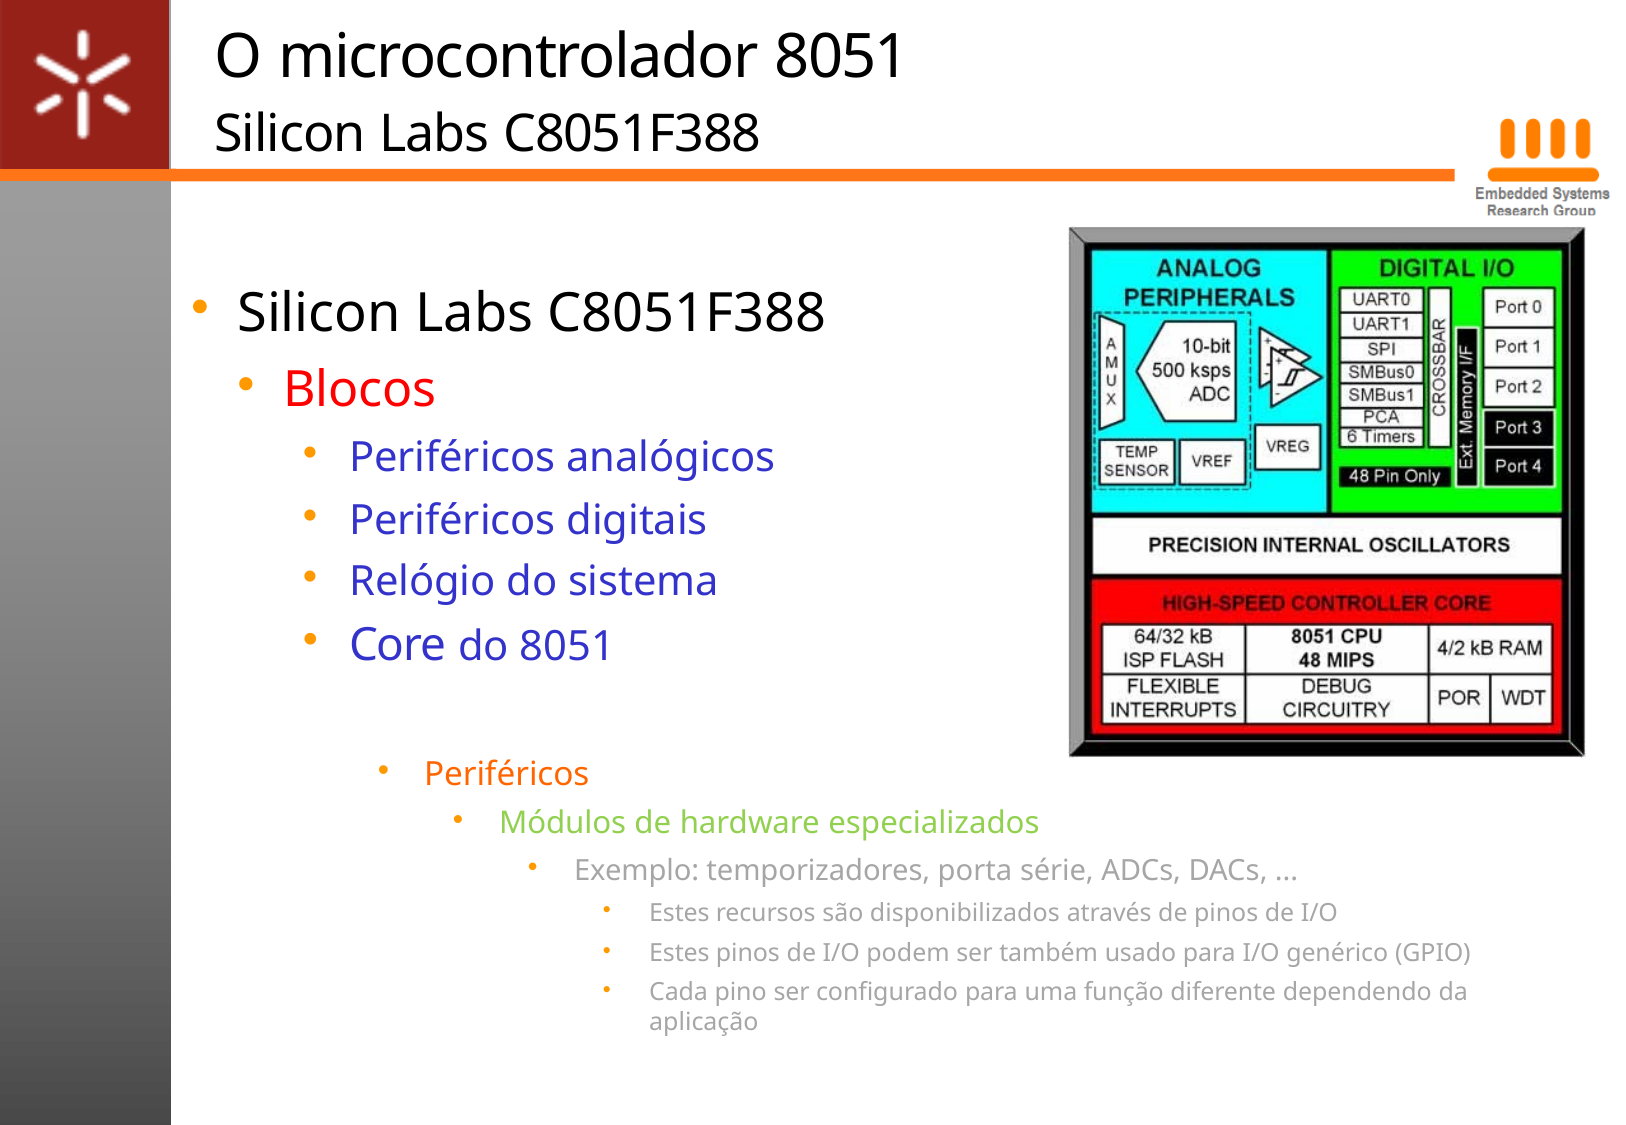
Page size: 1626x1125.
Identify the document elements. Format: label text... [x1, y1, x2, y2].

title O microcontrolador 8051 Silicon Labs C8051F388 [212, 16, 998, 234]
picture [0, 0, 171, 169]
picture [0, 181, 171, 1125]
picture [1475, 118, 1610, 215]
text_box [1062, 215, 1613, 768]
text_box Silicon Labs C8051F388 Blocos Periféricos analógicos Periféricos digitais Relógio do sistema Core do 8051 Periféricos Módulos de hardware especializados Exemplo: temporizadores, porta série, ADCs, DACs, ... Estes recursos são disponibilizados através de pinos de I/O Estes pinos de I/O podem ser também usado para I/O genérico (GPIO) Cada pino ser configurado para uma função diferente dependendo da aplicação [188, 259, 1570, 1036]
picture [1068, 226, 1586, 758]
